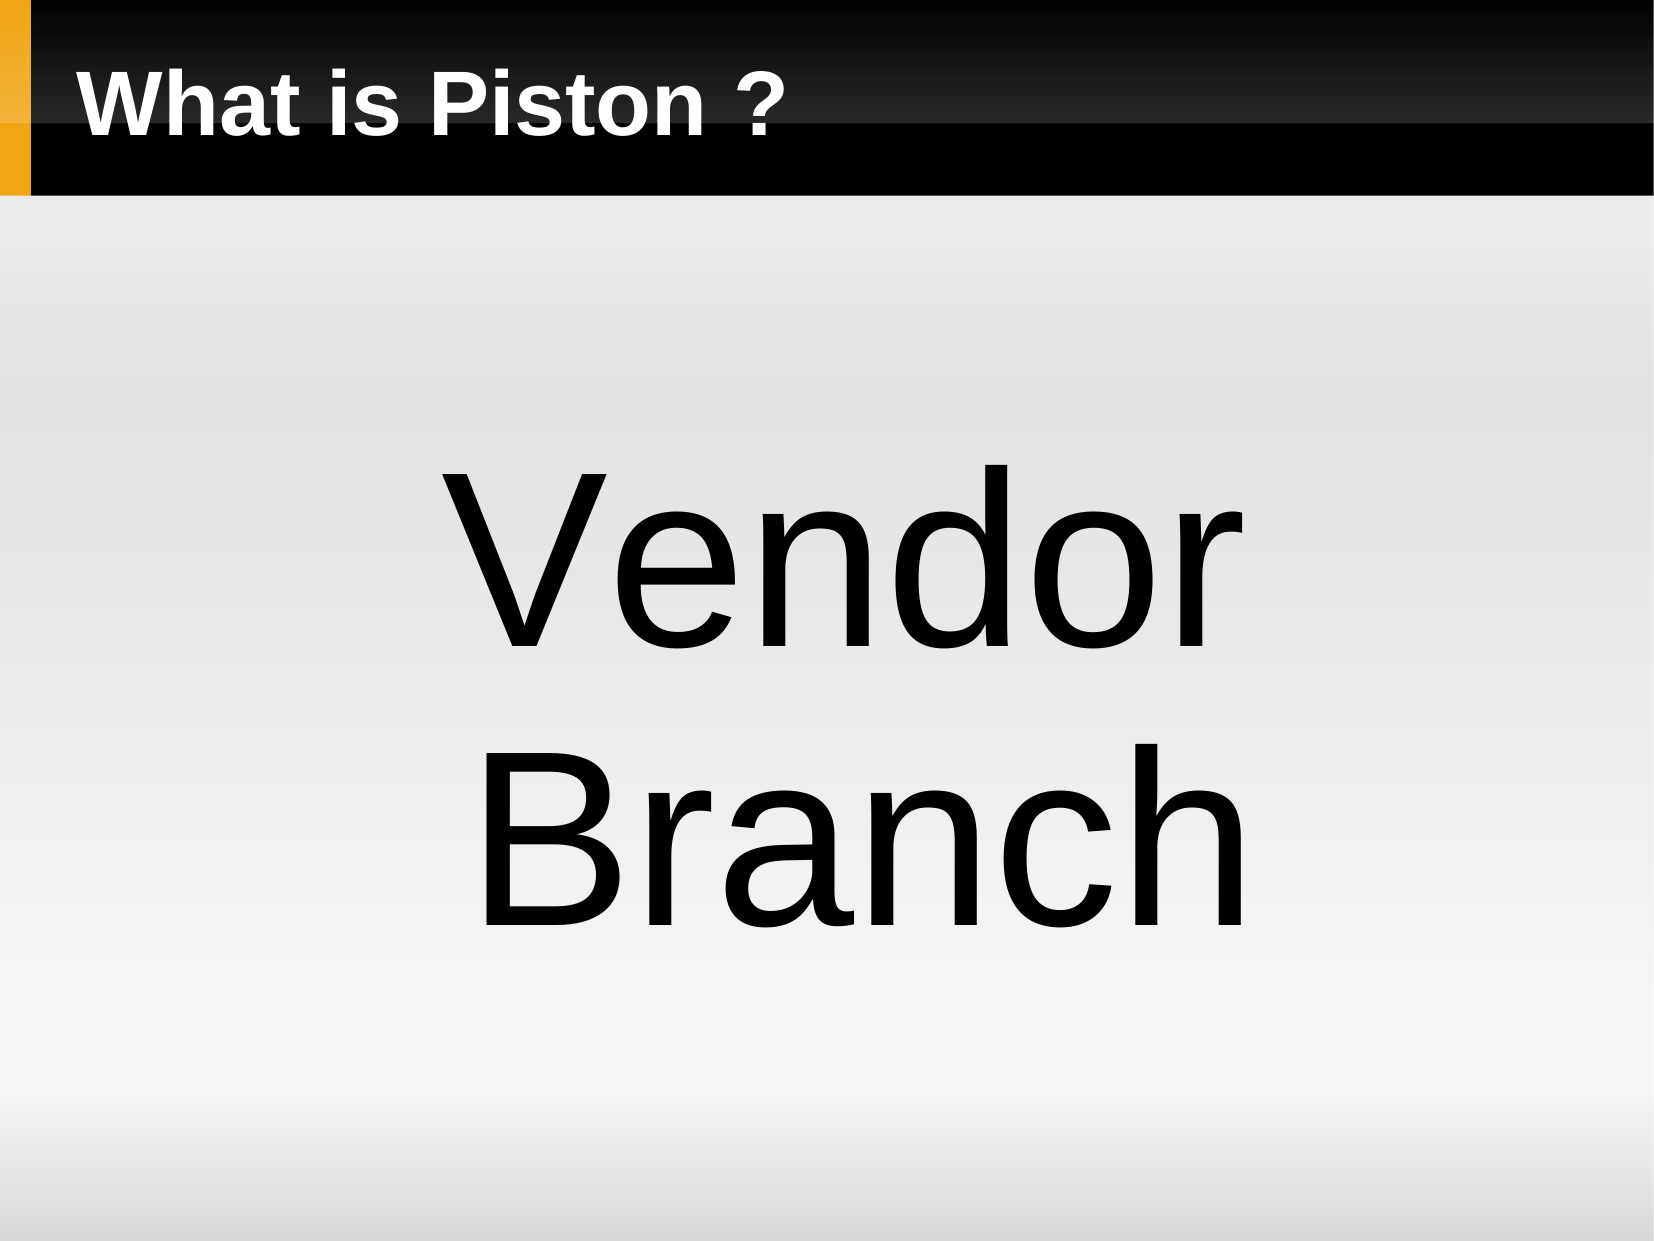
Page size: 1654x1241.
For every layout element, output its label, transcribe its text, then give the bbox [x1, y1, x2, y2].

picture [0, 0, 1654, 1241]
subtitle Vendor Branch [82, 297, 1571, 1102]
title What is Piston ? [76, 7, 1565, 200]
